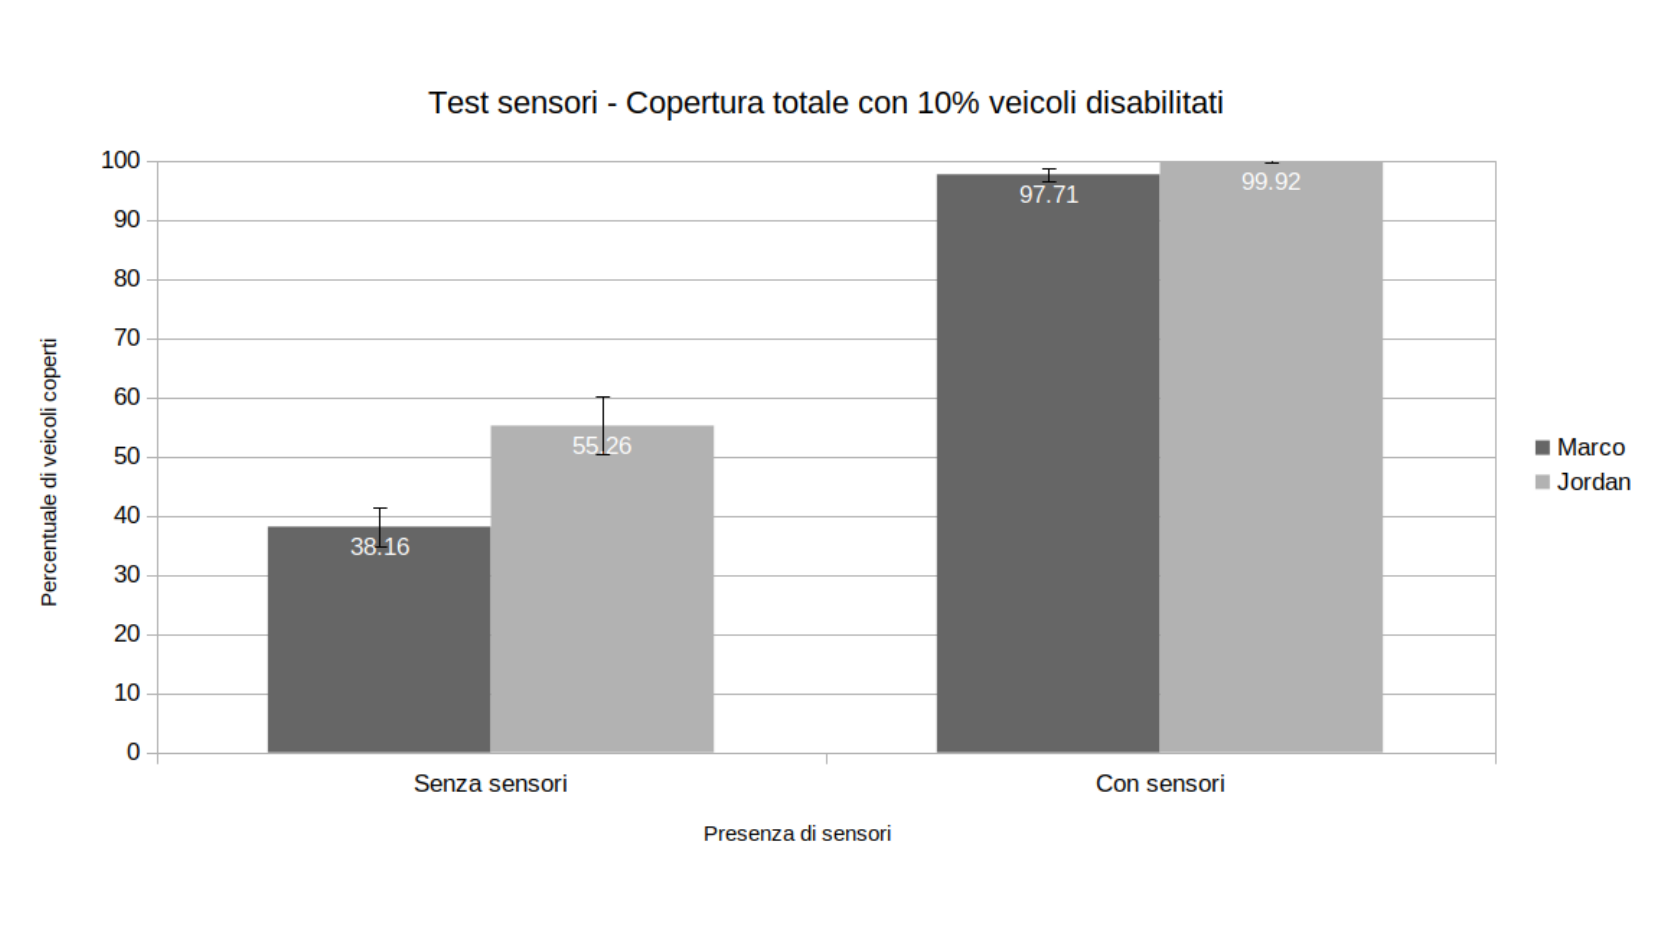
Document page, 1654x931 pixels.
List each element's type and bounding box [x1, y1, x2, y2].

picture [0, 50, 1654, 880]
